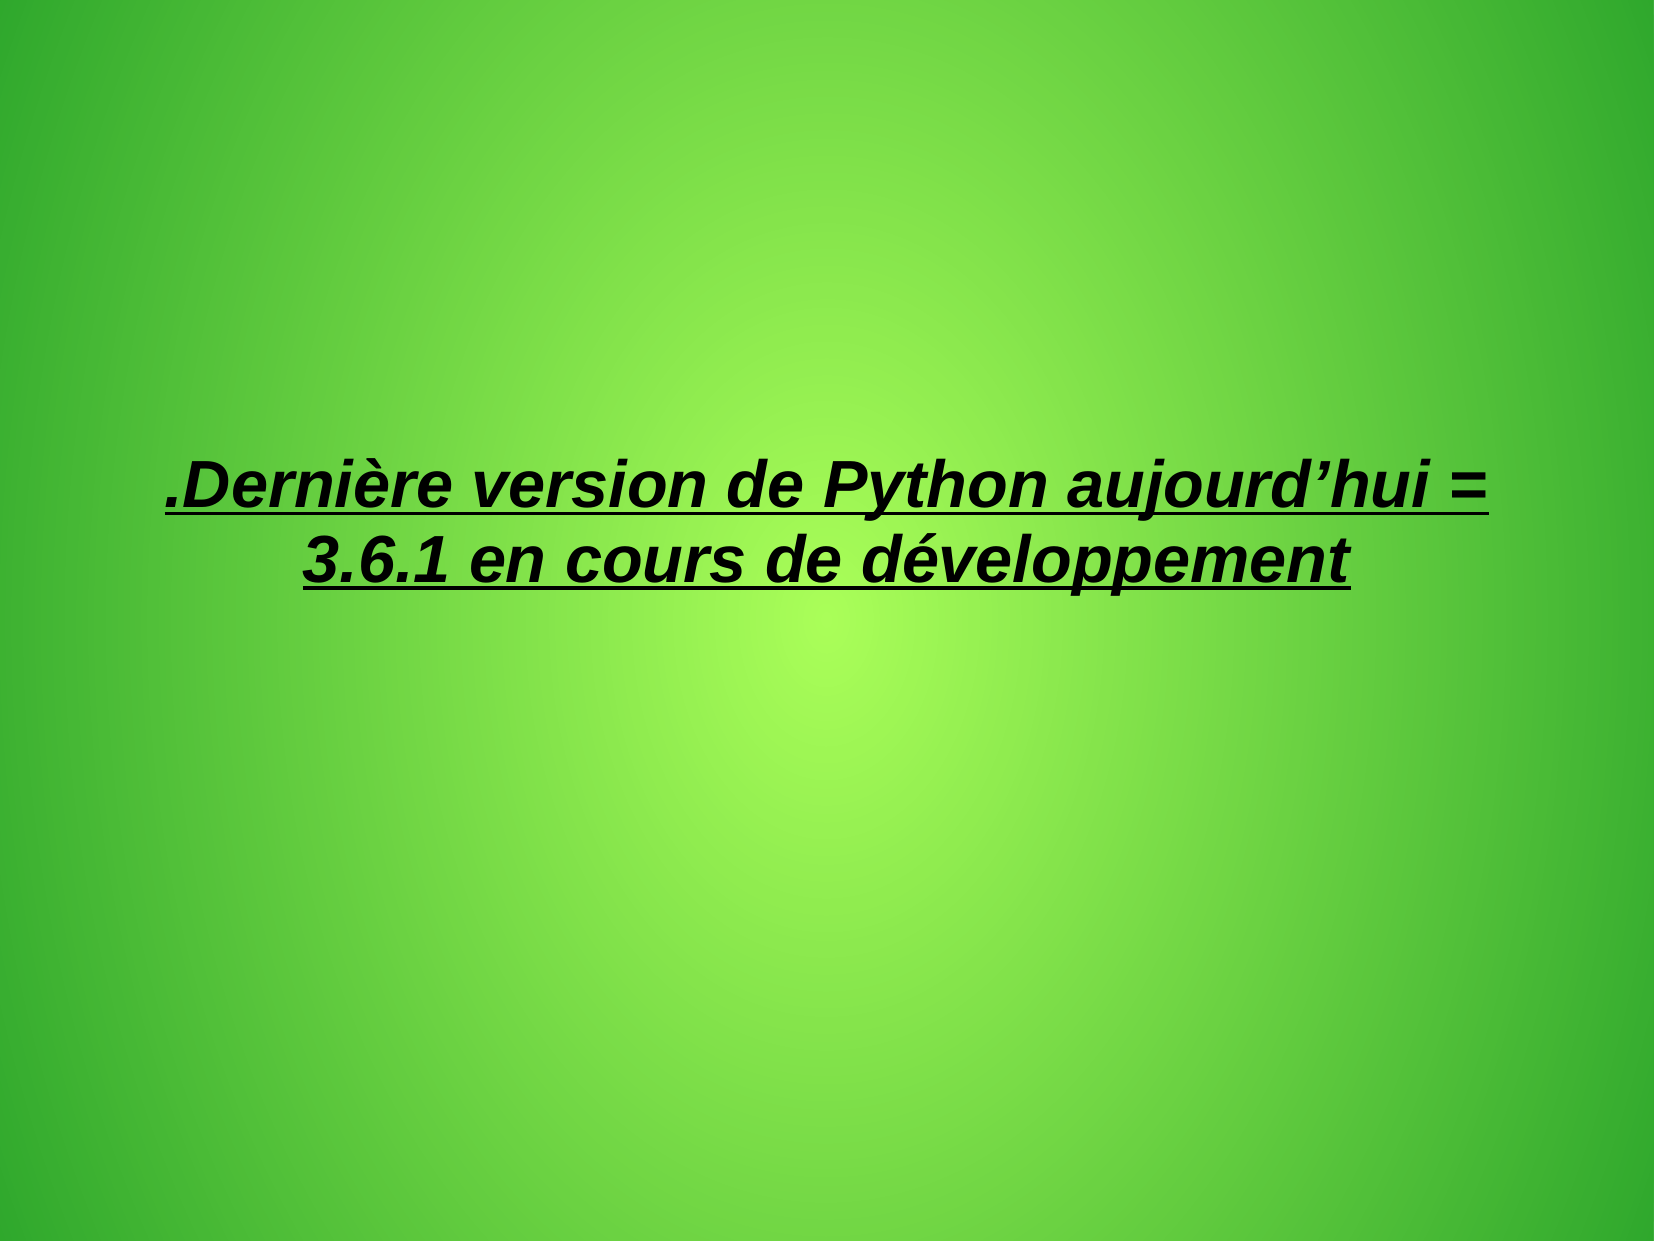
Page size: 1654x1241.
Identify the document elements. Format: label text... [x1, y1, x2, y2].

subtitle .Dernière version de Python aujourd’hui = 3.6.1 en cours de développement [82, 47, 1571, 997]
